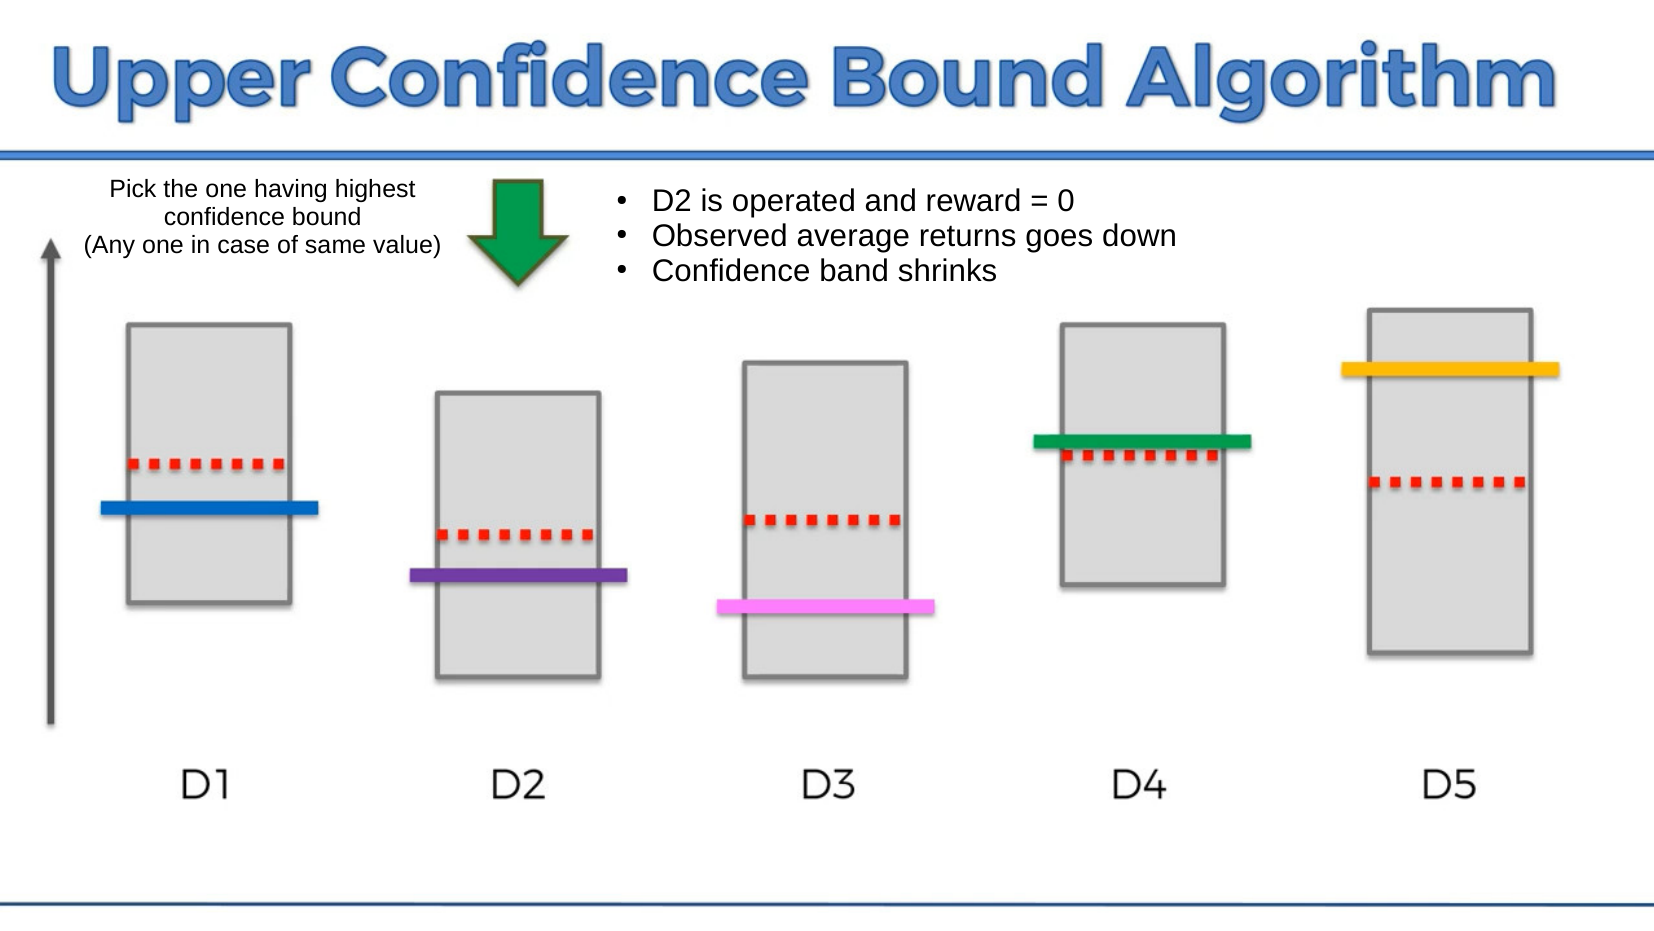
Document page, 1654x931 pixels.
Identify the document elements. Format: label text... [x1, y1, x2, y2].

text_box Pick the one having highest confidence bound (Any one in case of same value) [68, 167, 520, 267]
picture [0, 23, 1654, 913]
text_box D2 is operated and reward = 0 Observed average returns goes down Confidence band shrinks [601, 176, 1193, 296]
